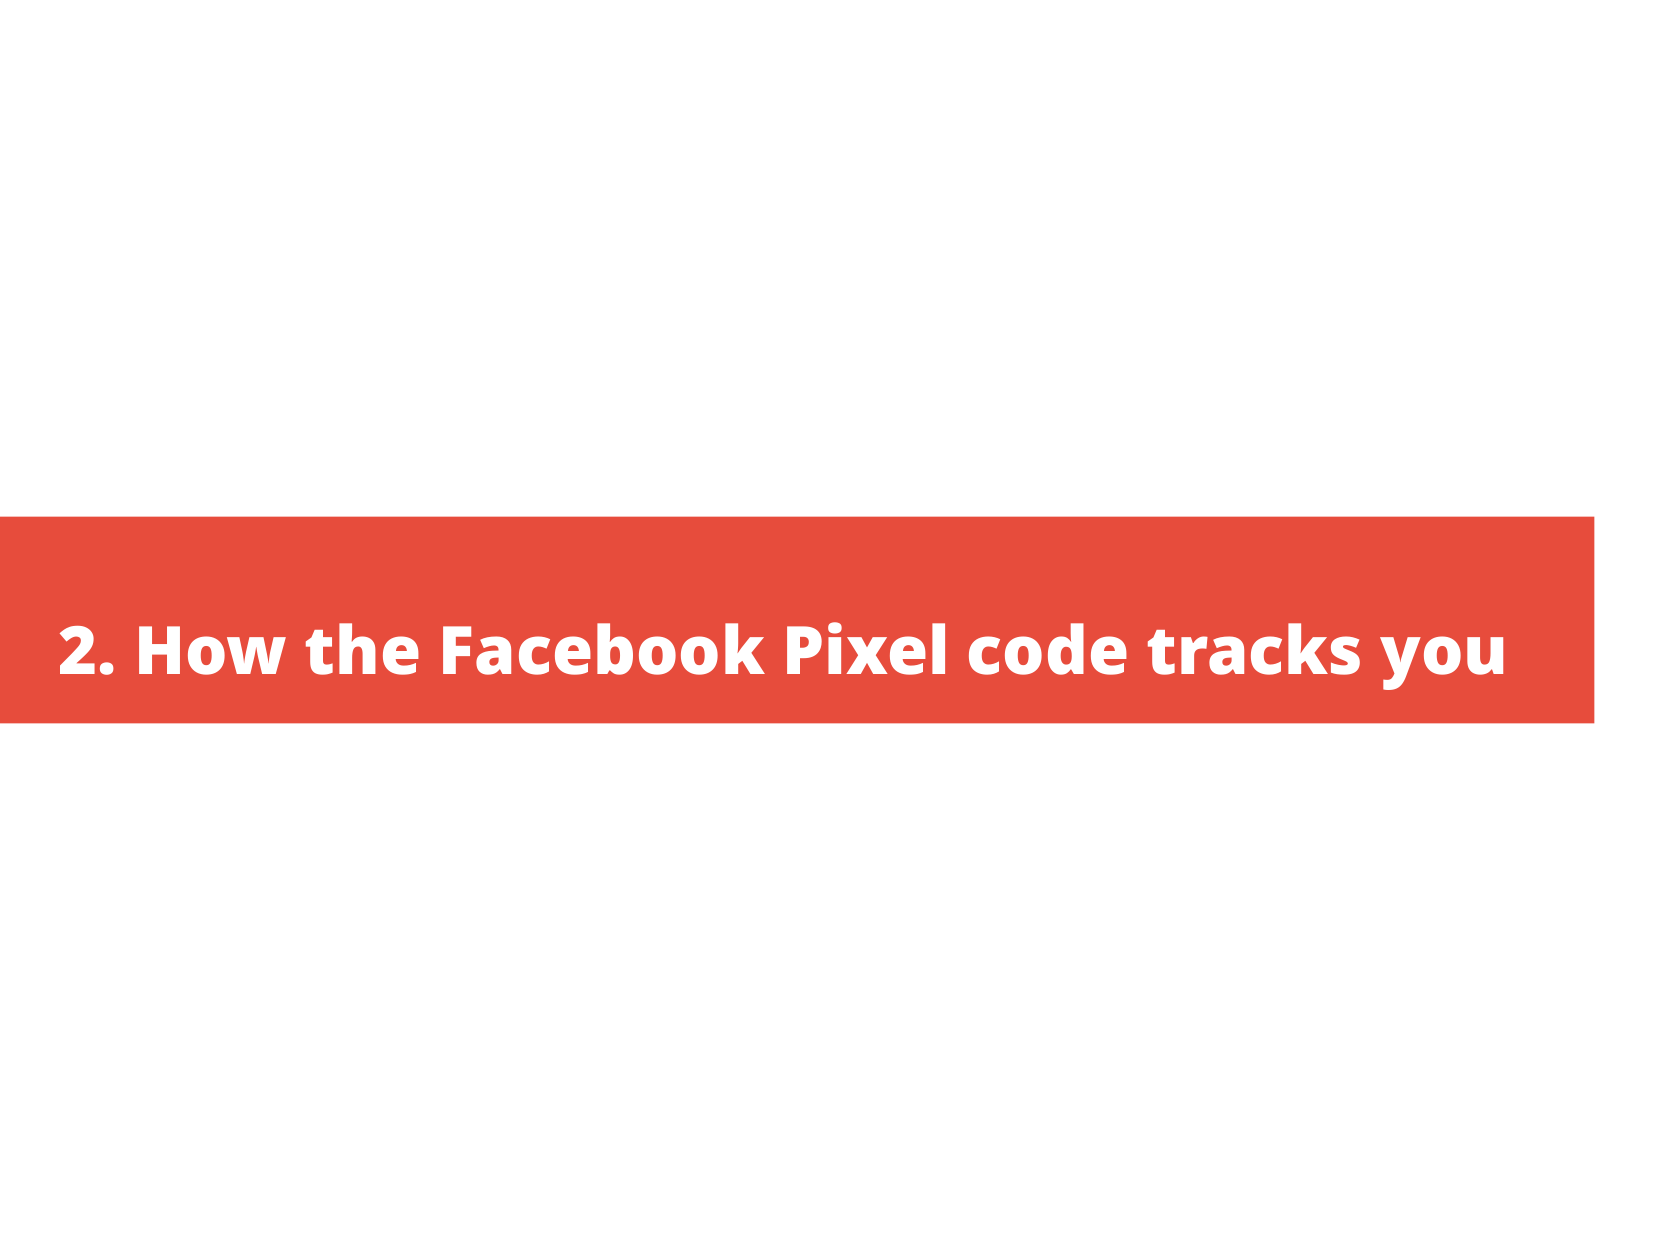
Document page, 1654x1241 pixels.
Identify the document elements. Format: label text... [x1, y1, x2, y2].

title 2. How the Facebook Pixel code tracks you [59, 546, 1595, 694]
